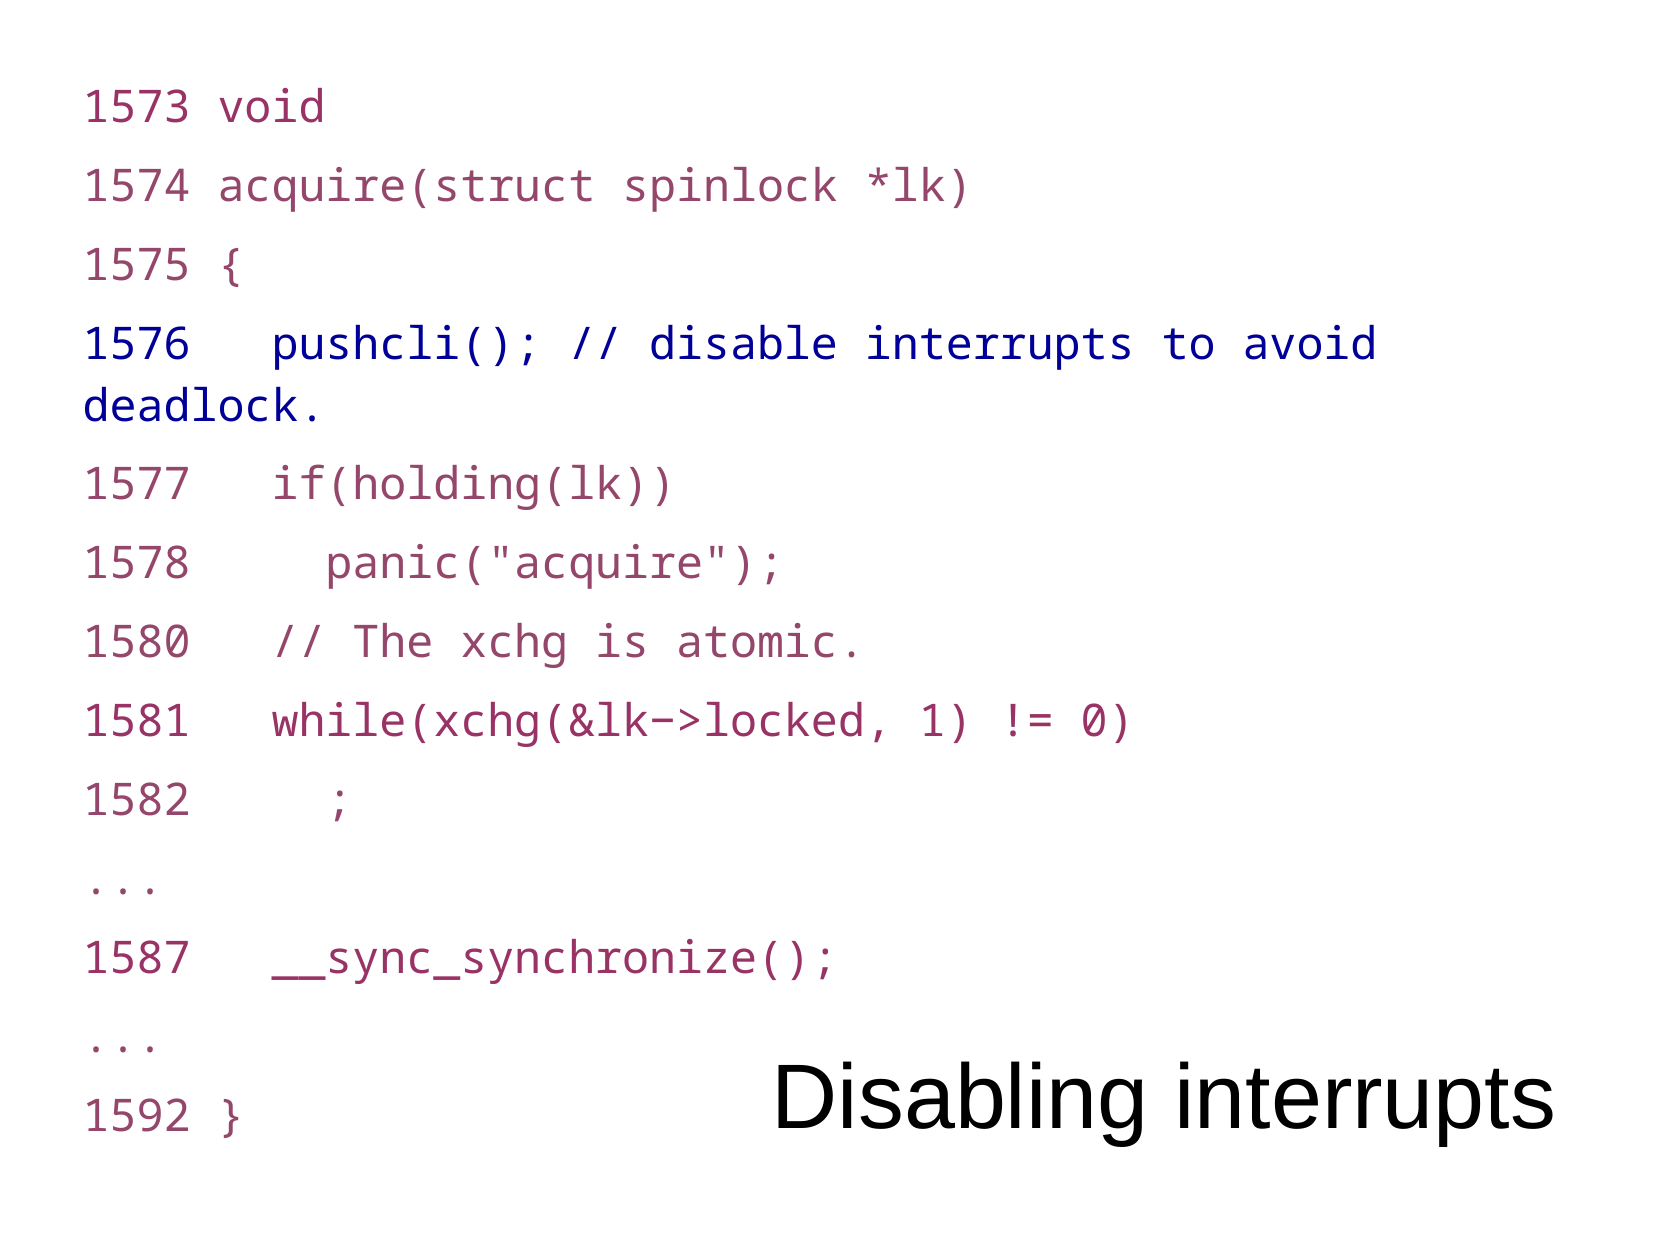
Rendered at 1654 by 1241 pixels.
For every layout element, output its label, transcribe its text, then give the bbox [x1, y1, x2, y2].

list 1573 void 1574 acquire(struct spinlock *lk) 1575 { 1576 pushcli(); // disable interrupts to avoid deadlock. 1577 if(holding(lk)) 1578 panic("acquire"); 1580 // The xchg is atomic. 1581 while(xchg(&lk−>locked, 1) != 0) 1582 ; ... 1587 __sync_synchronize(); ... 1592 } [82, 75, 1571, 1163]
title Disabling interrupts [716, 992, 1613, 1201]
